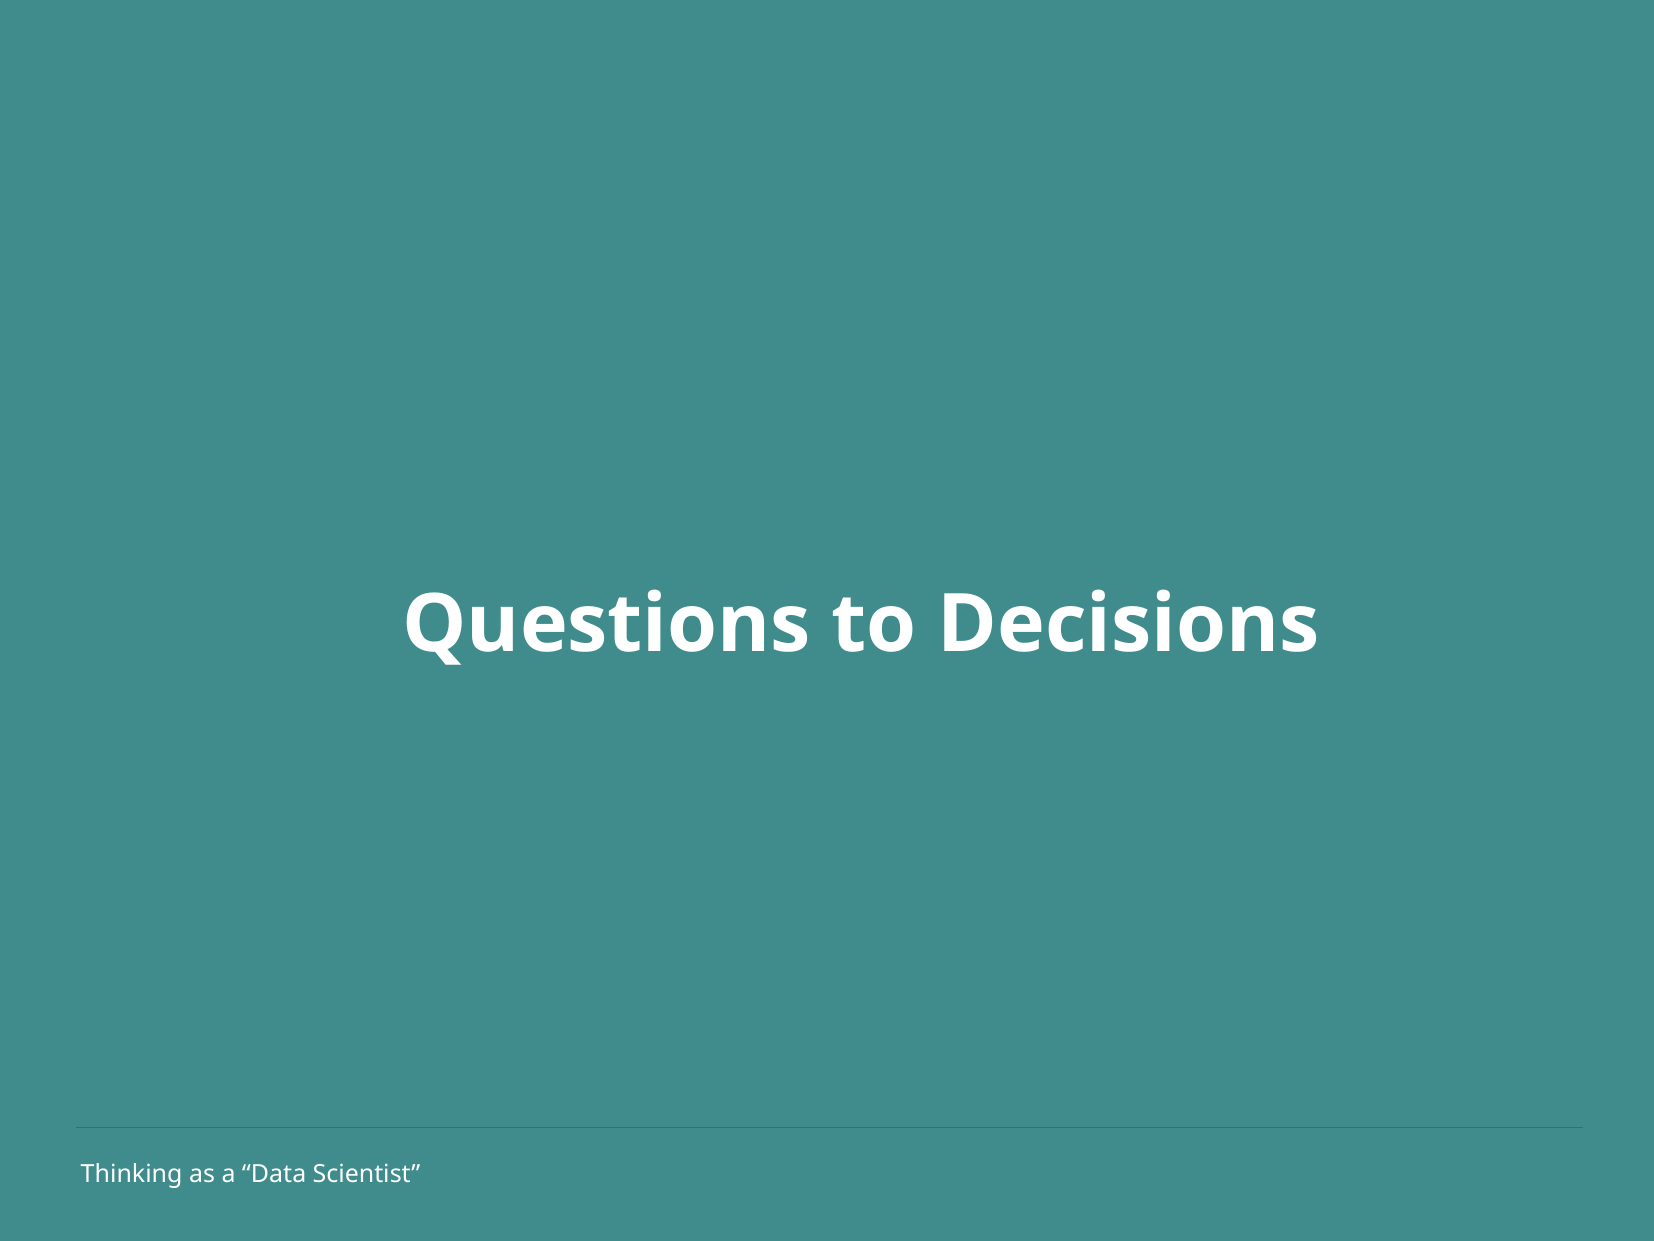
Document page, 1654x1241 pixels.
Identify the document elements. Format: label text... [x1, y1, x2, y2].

list Questions to Decisions [82, 564, 1571, 676]
text_box Thinking as a “Data Scientist” [65, 1148, 586, 1225]
